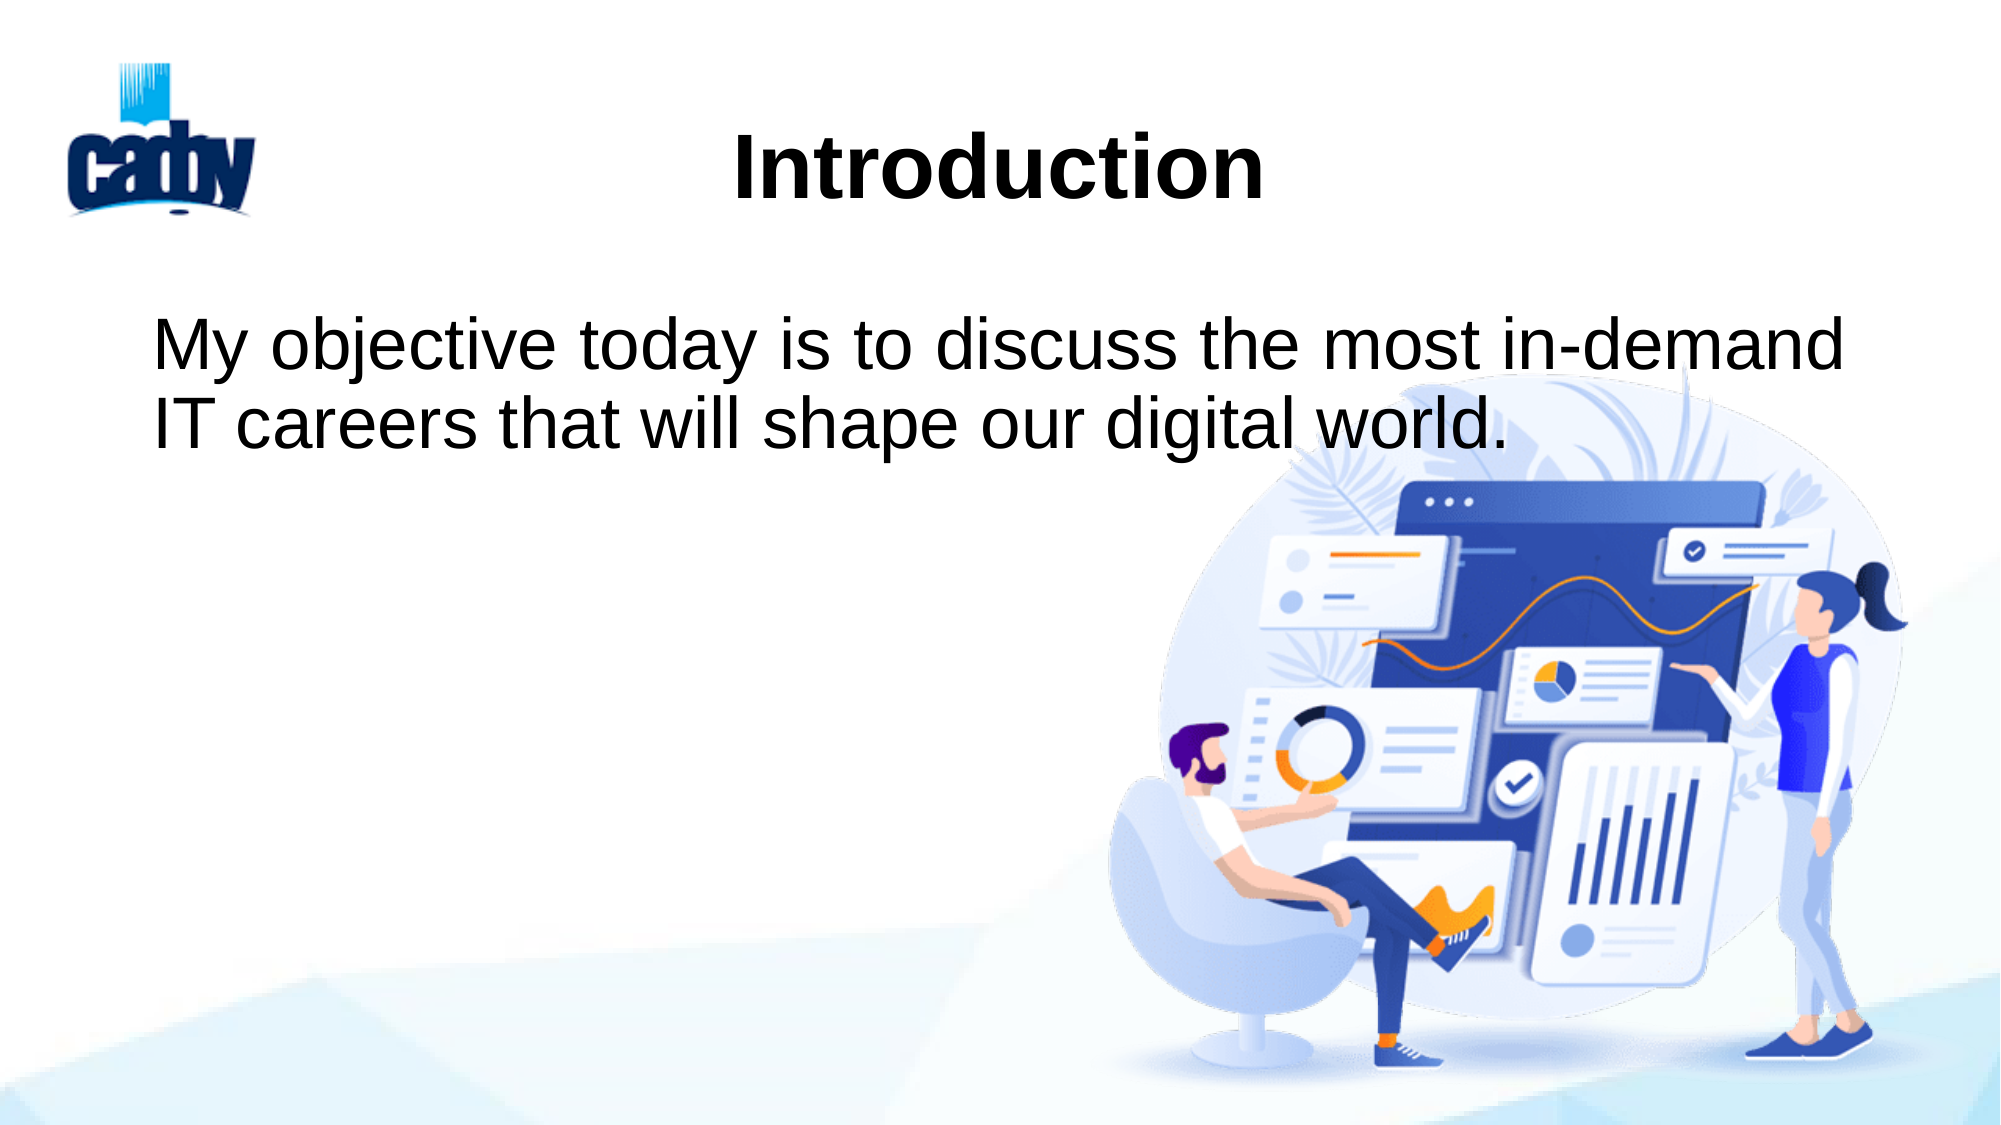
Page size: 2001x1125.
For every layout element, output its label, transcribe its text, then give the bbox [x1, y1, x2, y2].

title Introduction [137, 59, 1863, 278]
list My objective today is to discuss the most in-demand IT careers that will shape our digital world. [137, 299, 1863, 1014]
picture [0, 0, 2001, 1125]
